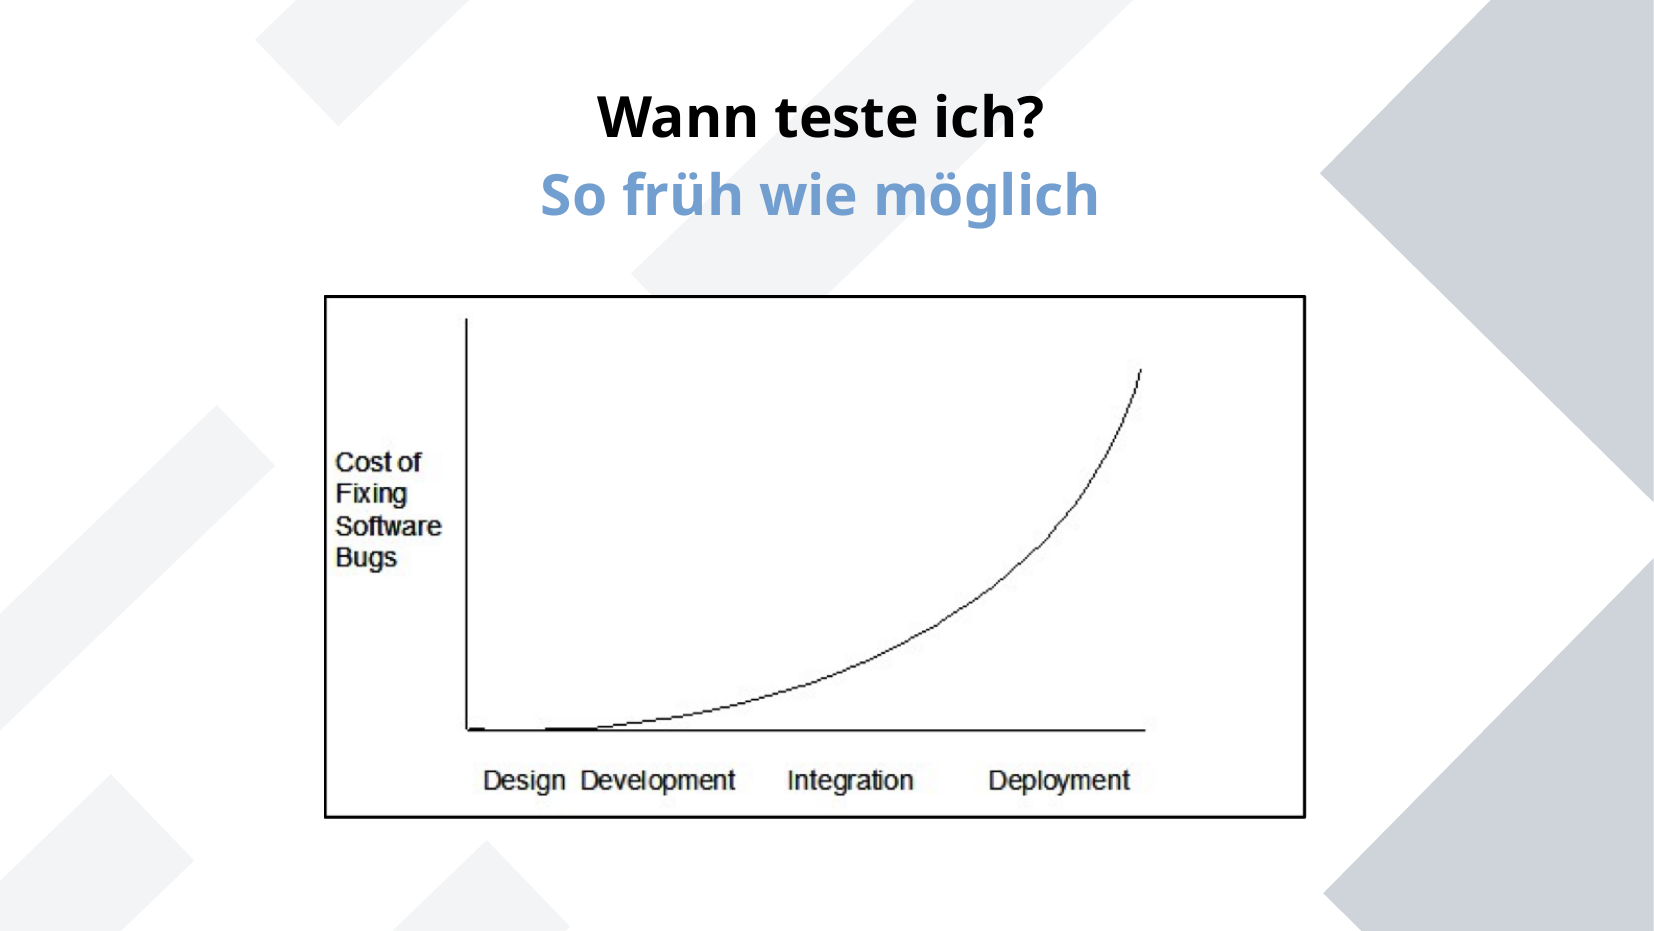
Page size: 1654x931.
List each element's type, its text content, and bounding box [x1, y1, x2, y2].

picture [324, 295, 1307, 819]
title Wann teste ich? So früh wie möglich [76, 76, 1565, 233]
